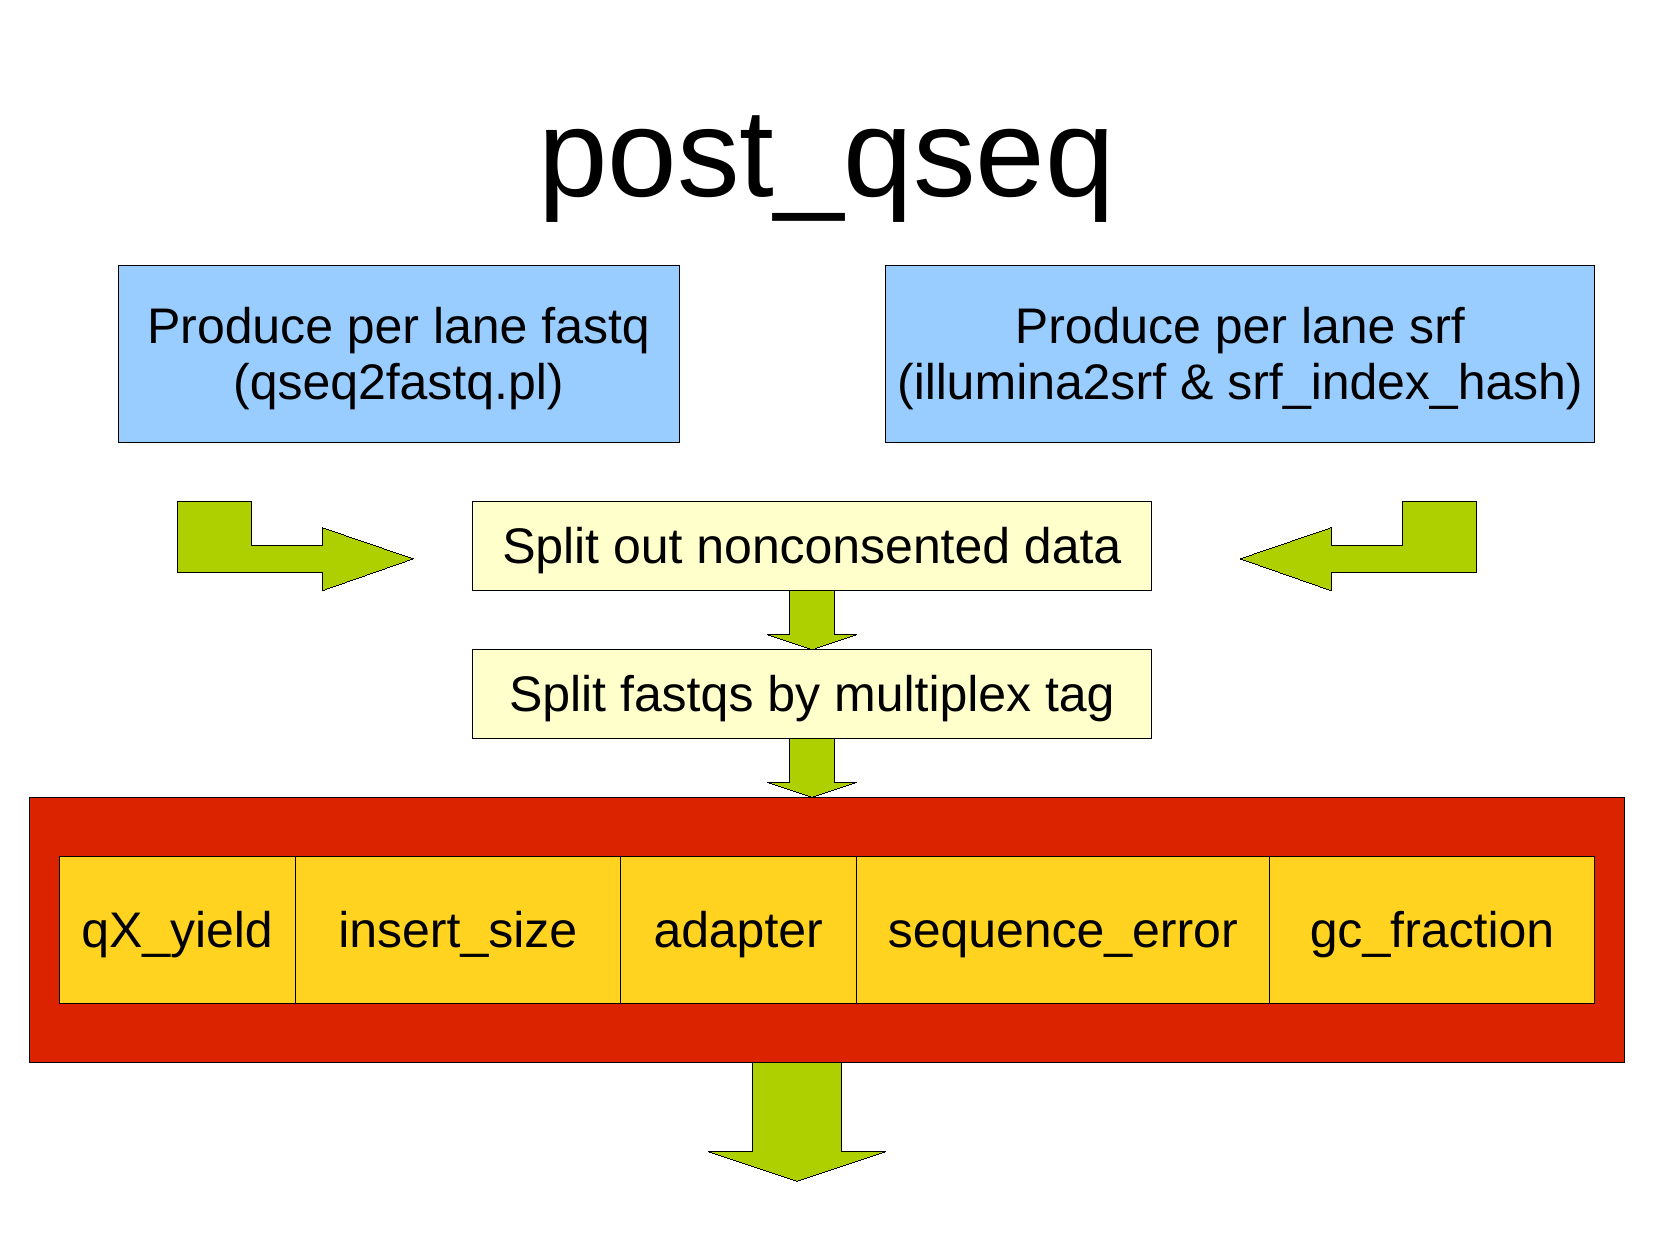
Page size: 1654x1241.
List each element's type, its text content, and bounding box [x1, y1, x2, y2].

text_box [29, 738, 1625, 1182]
text_box [177, 501, 414, 591]
text_box qX_yield [59, 856, 295, 1004]
text_box [1240, 501, 1477, 591]
text_box Split fastqs by multiplex tag [472, 649, 1152, 739]
text_box sequence_error [856, 856, 1269, 1004]
text_box Split out nonconsented data [472, 501, 1152, 591]
text_box adapter [620, 856, 856, 1004]
text_box Produce per lane fastq (qseq2fastq.pl) [118, 265, 680, 443]
text_box [767, 590, 857, 650]
text_box insert_size [295, 856, 620, 1004]
title post_qseq [82, 56, 1571, 250]
text_box gc_fraction [1269, 856, 1595, 1004]
text_box Produce per lane srf (illumina2srf & srf_index_hash) [885, 265, 1595, 443]
